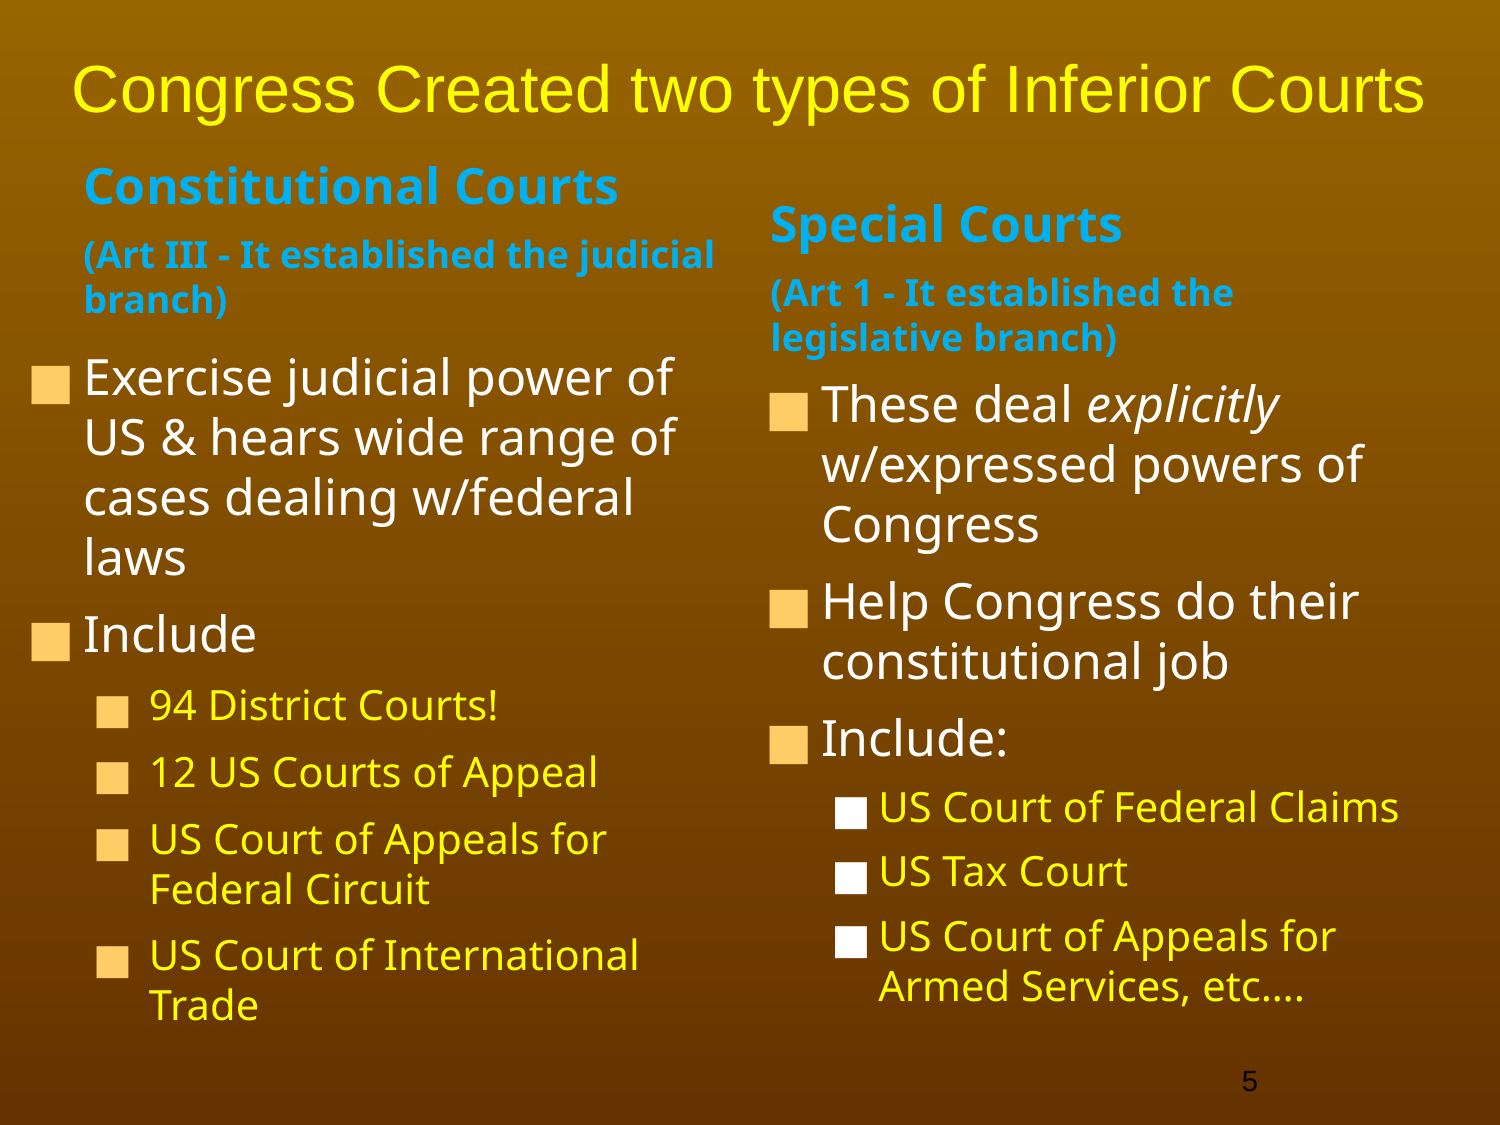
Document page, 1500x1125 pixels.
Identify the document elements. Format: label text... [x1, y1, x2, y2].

list These deal explicitly w/expressed powers of Congress Help Congress do their constitutional job Include: US Court of Federal Claims US Tax Court US Court of Appeals for Armed Services, etc…. [750, 364, 1488, 1013]
list Constitutional Courts (Art III - It established the judicial branch) [75, 224, 738, 330]
list Special Courts (Art 1 - It established the legislative branch) [762, 262, 1426, 364]
list Exercise judicial power of US & hears wide range of cases dealing w/federal laws Include 94 District Courts! 12 US Courts of Appeal US Court of Appeals for Federal Circuit US Court of International Trade [12, 337, 751, 986]
text_box <number> [1226, 1059, 1273, 1105]
title Congress Created two types of Inferior Courts [0, 0, 1500, 190]
